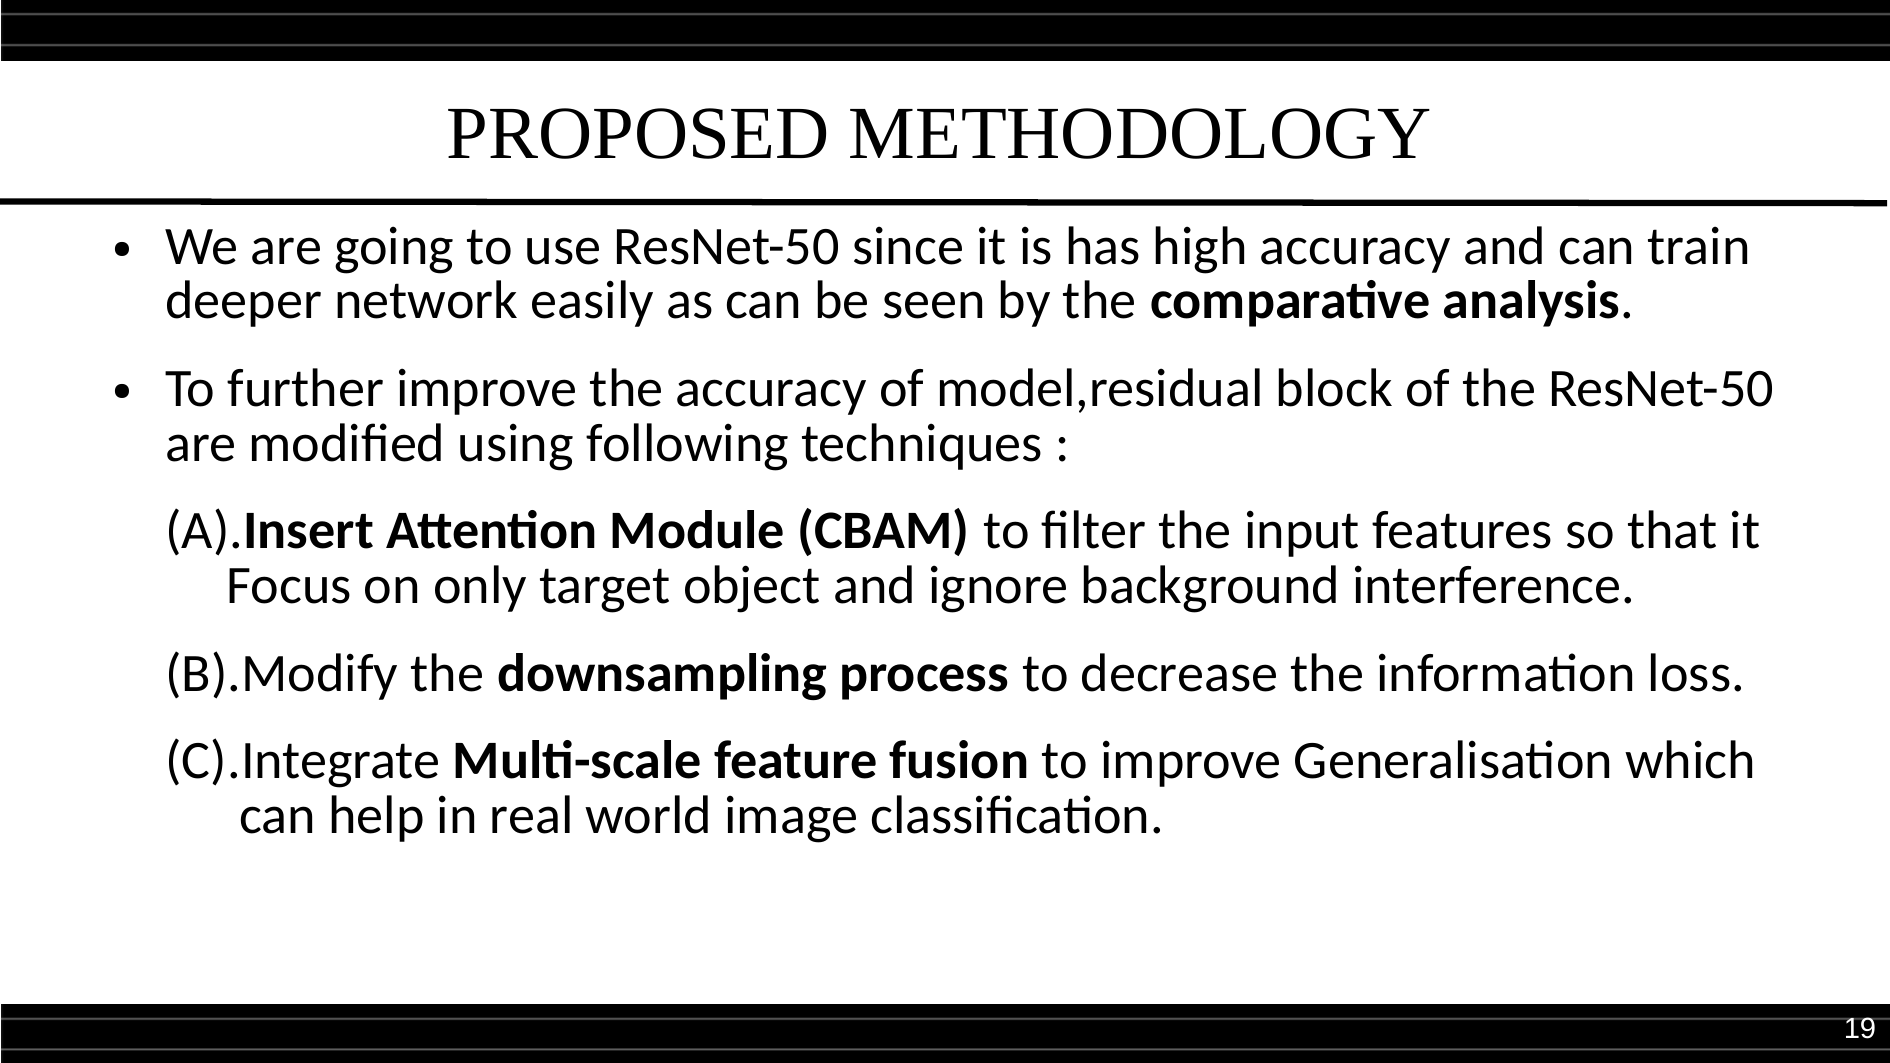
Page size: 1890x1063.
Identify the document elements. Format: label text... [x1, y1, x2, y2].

picture [1, 0, 1890, 61]
picture [1, 1004, 1890, 1063]
title PROPOSED METHODOLOGY [89, 82, 1790, 184]
list We are going to use ResNet-50 since it is has high accuracy and can train deeper network easily as can be seen by the comparative analysis. To further improve the accuracy of model,residual block of the ResNet-50 are modified using following techniques : (A).Insert Attention Module (CBAM) to filter the input features so that it Focus on only target object and ignore background interference. (B).Modify the downsampling process to decrease the information loss. (C).Integrate Multi-scale feature fusion to improve Generalisation which can help in real world image classification. [94, 223, 1796, 947]
